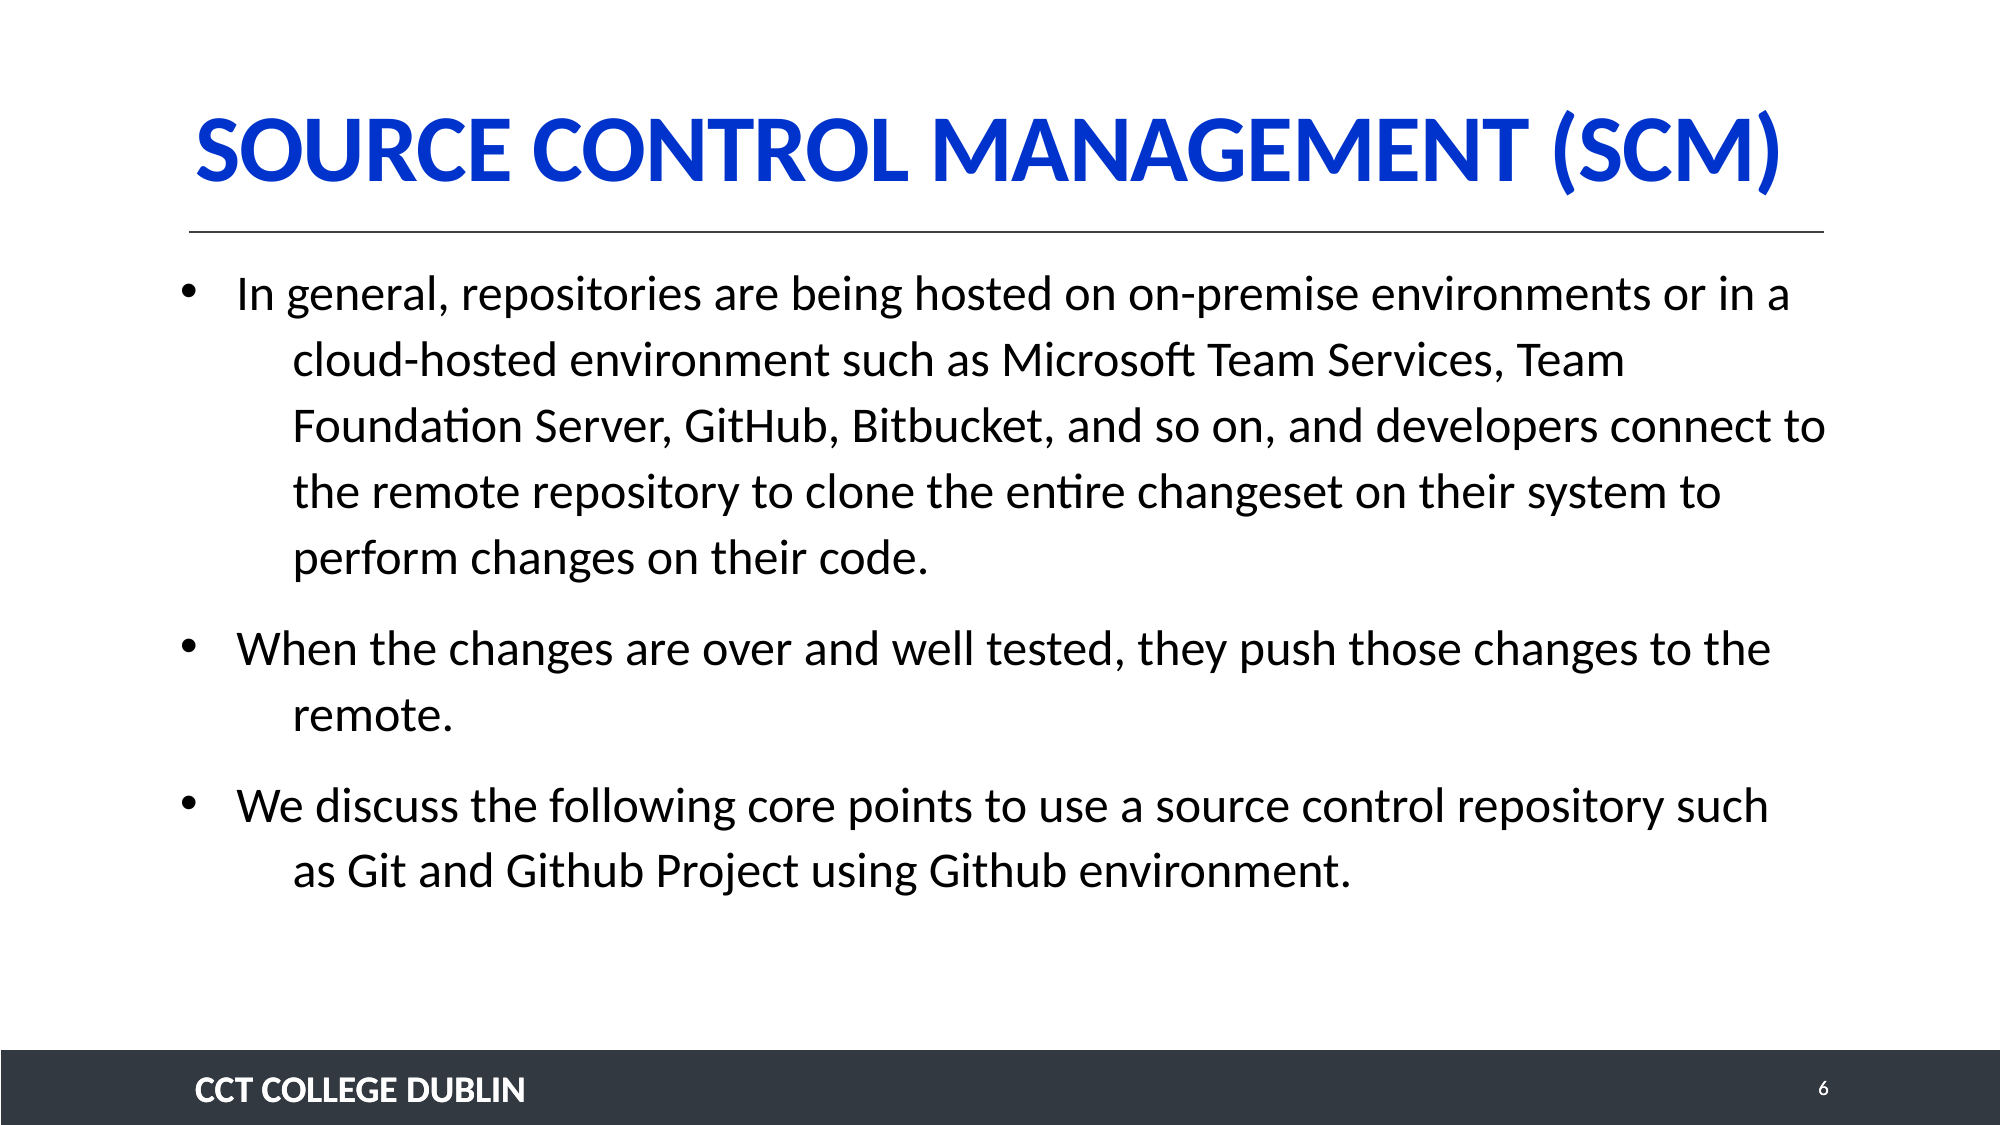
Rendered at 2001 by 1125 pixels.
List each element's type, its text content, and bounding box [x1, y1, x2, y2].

list In general, repositories are being hosted on on-premise environments or in a cloud-hosted environment such as Microsoft Team Services, Team Foundation Server, GitHub, Bitbucket, and so on, and developers connect to the remote repository to clone the entire changeset on their system to perform changes on their code. When the changes are over and well tested, they push those changes to the remote. We discuss the following core points to use a source control repository such as Git and Github Project using Github environment. [180, 246, 1831, 1043]
text_box [1803, 1057, 1932, 1118]
title SOURCE CONTROL MANAGEMENT (SCM) [180, 7, 1831, 211]
text_box CCT COLLEGE DUBLIN [180, 1057, 1299, 1118]
